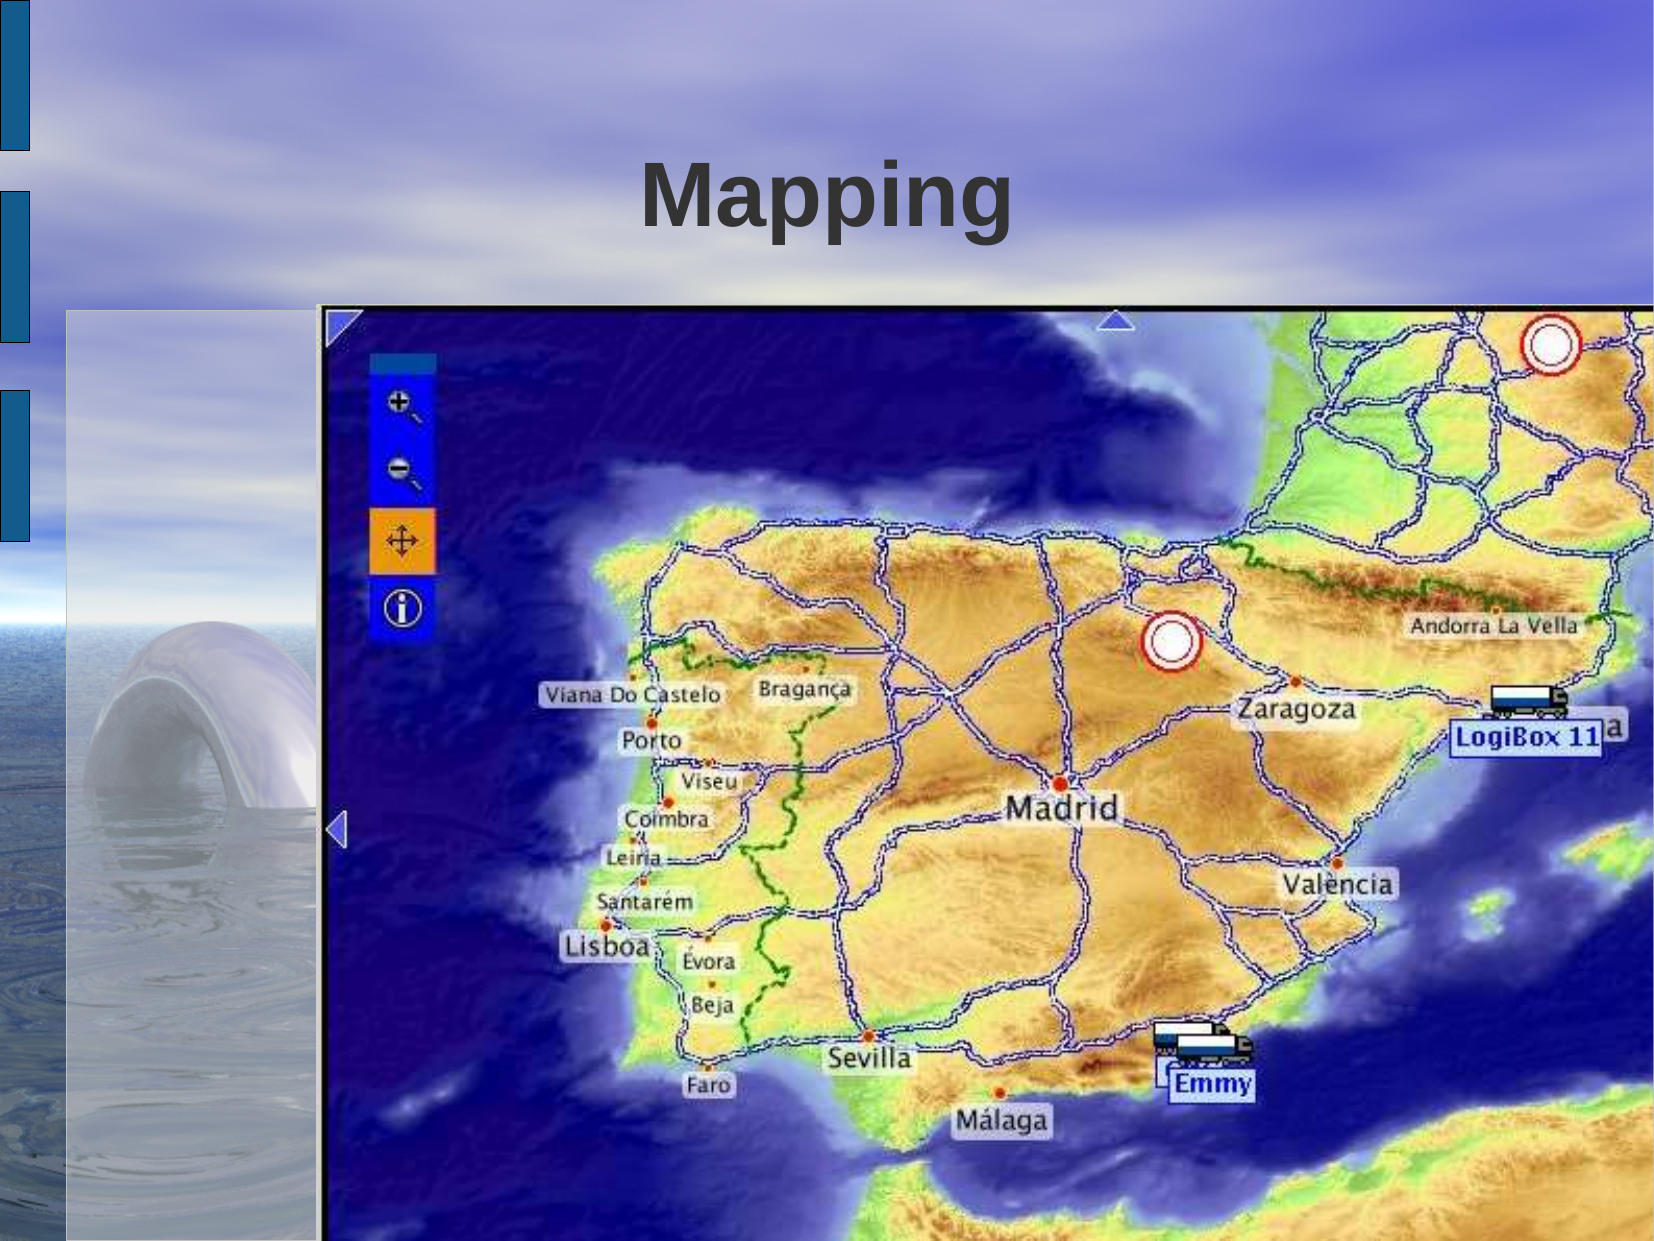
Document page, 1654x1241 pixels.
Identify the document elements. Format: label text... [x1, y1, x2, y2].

picture [0, 0, 1654, 1241]
title Mapping [121, 91, 1534, 299]
